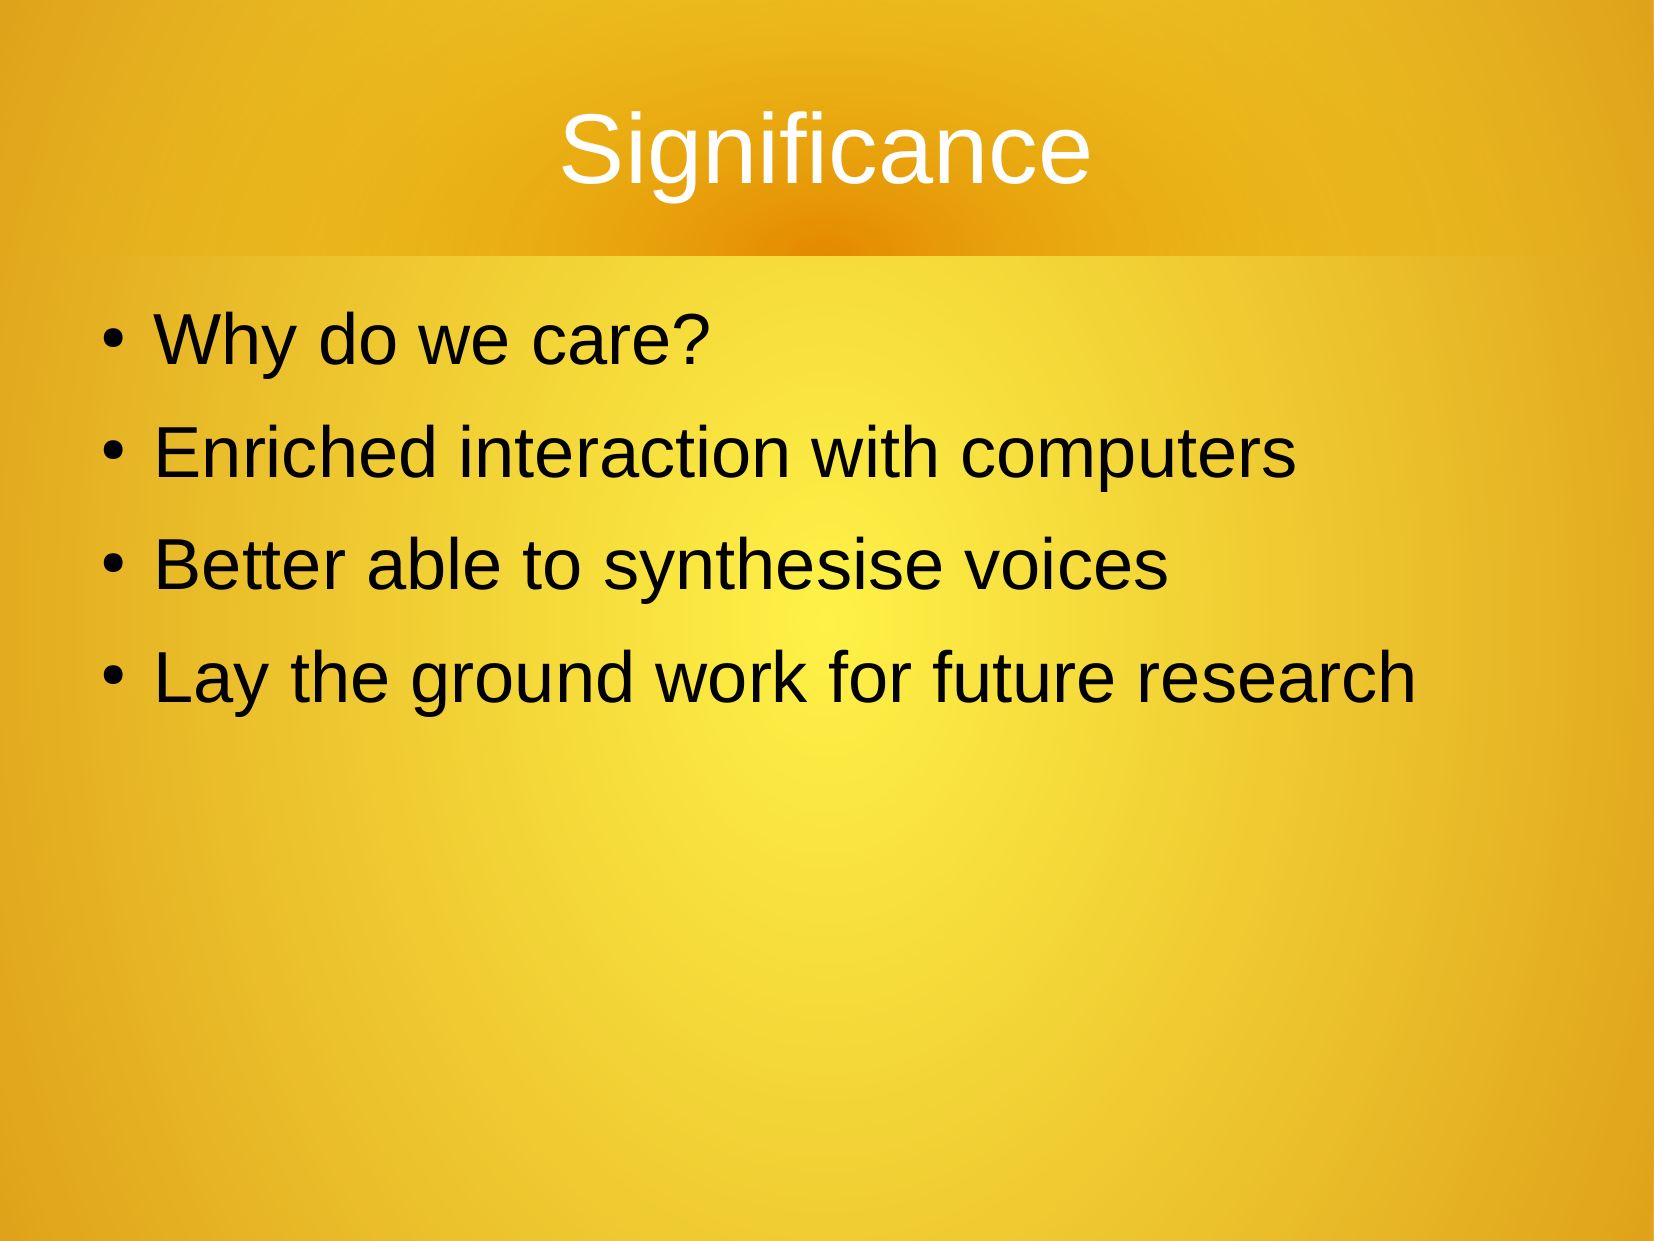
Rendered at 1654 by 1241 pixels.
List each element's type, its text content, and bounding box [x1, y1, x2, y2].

title Significance [82, 47, 1571, 252]
list Why do we care? Enriched interaction with computers Better able to synthesise voices Lay the ground work for future research [82, 299, 1571, 1019]
